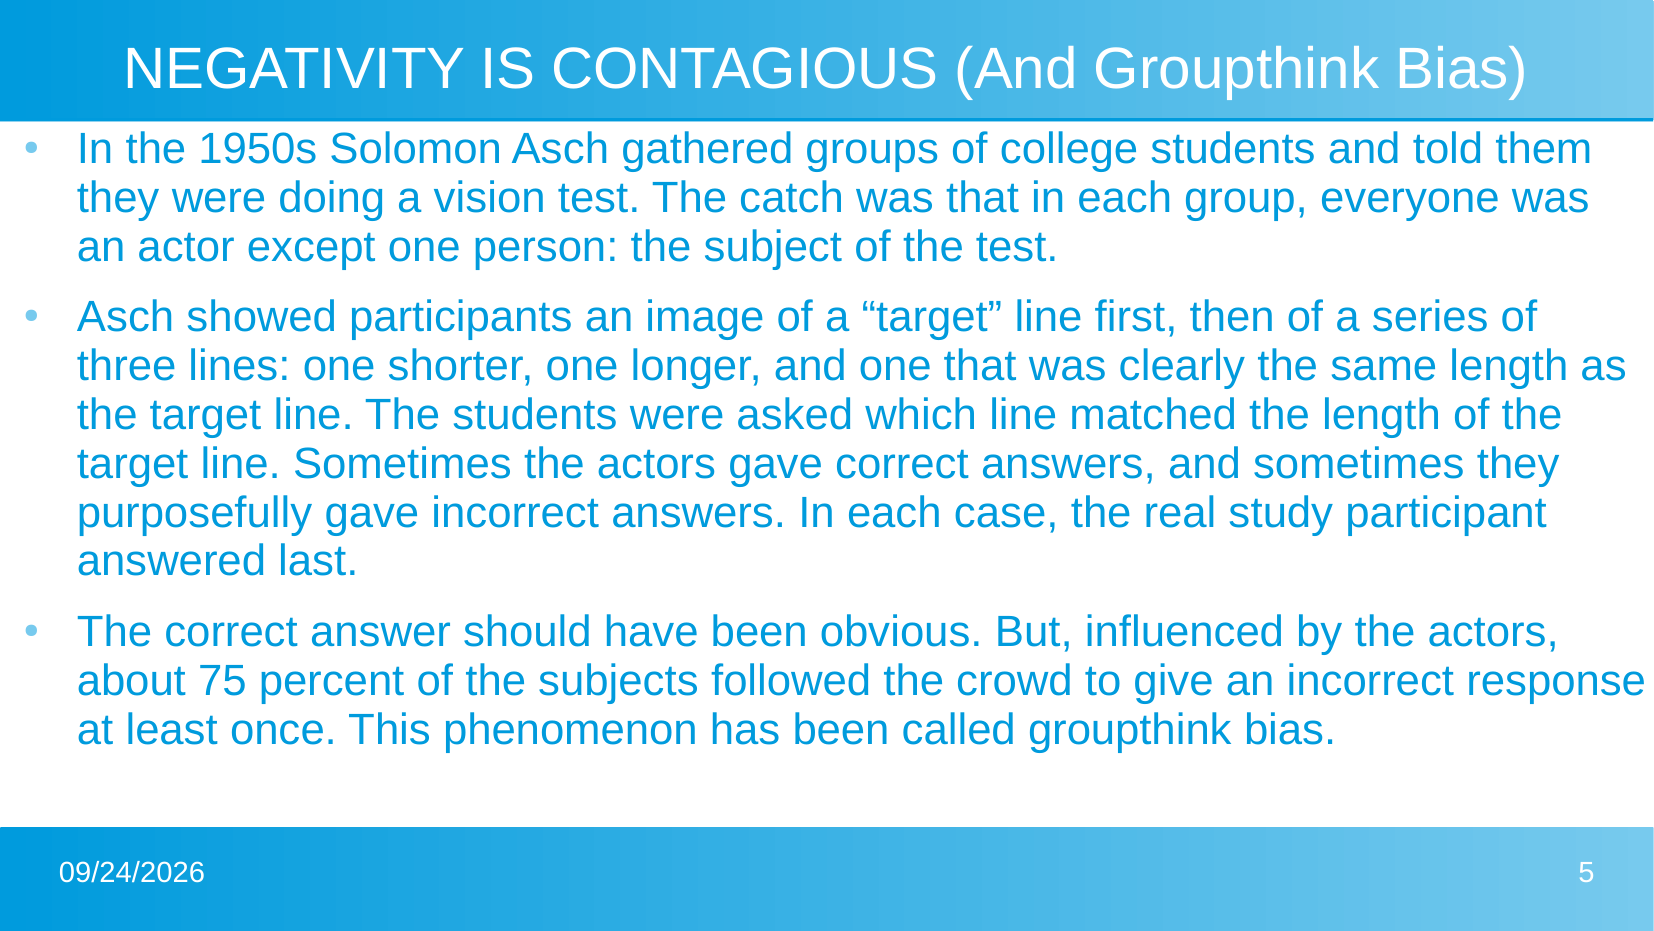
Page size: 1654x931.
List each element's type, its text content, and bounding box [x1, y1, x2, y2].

title NEGATIVITY IS CONTAGIOUS (And Groupthink Bias) [59, 29, 1595, 108]
list In the 1950s Solomon Asch gathered groups of college students and told them they were doing a vision test. The catch was that in each group, everyone was an actor except one person: the subject of the test. Asch showed participants an image of a “target” line first, then of a series of three lines: one shorter, one longer, and one that was clearly the same length as the target line. The students were asked which line matched the length of the target line. Sometimes the actors gave correct answers, and sometimes they purposefully gave incorrect answers. In each case, the real study participant answered last. The correct answer should have been obvious. But, influenced by the actors, about 75 percent of the subjects followed the crowd to give an incorrect response at least once. This phenomenon has been called groupthink bias. [5, 124, 1651, 715]
